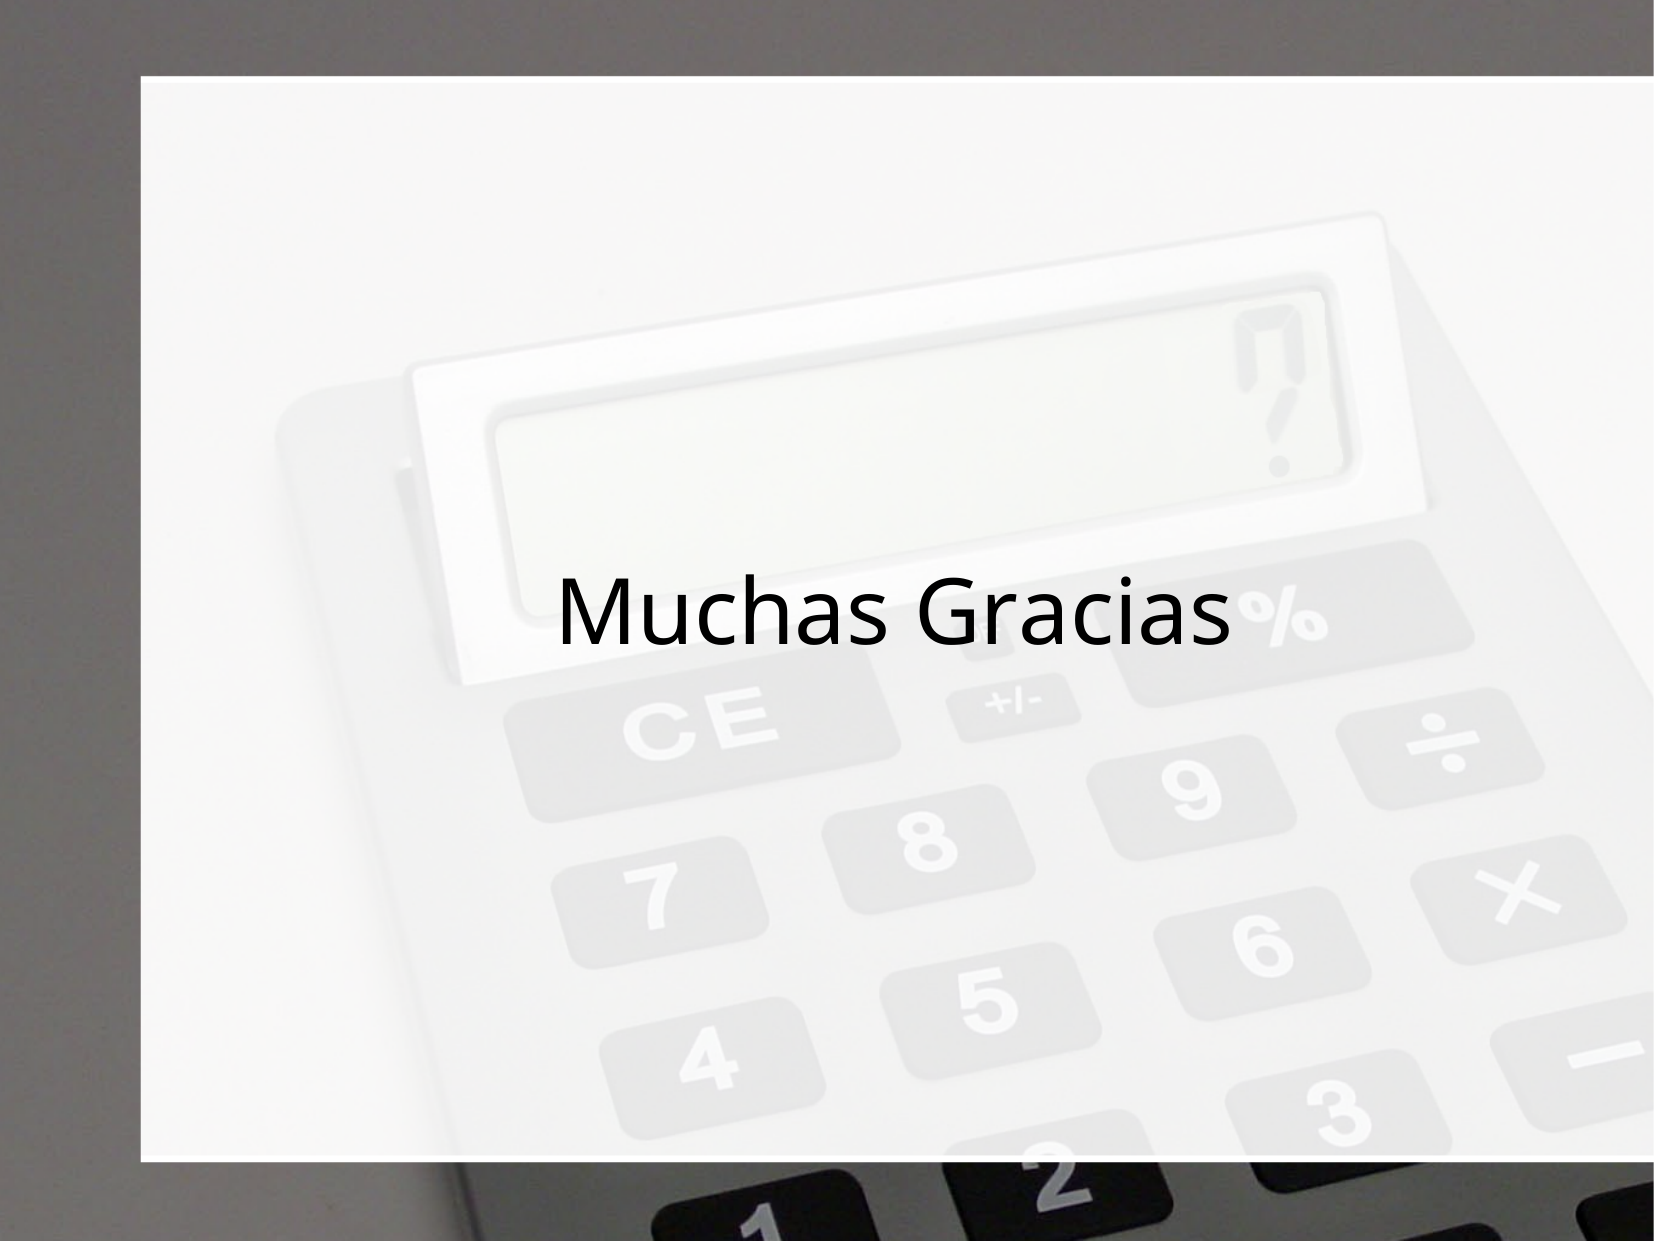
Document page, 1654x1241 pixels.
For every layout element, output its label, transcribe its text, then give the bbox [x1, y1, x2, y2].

title Muchas Gracias [150, 505, 1639, 713]
picture [0, 0, 1654, 1241]
